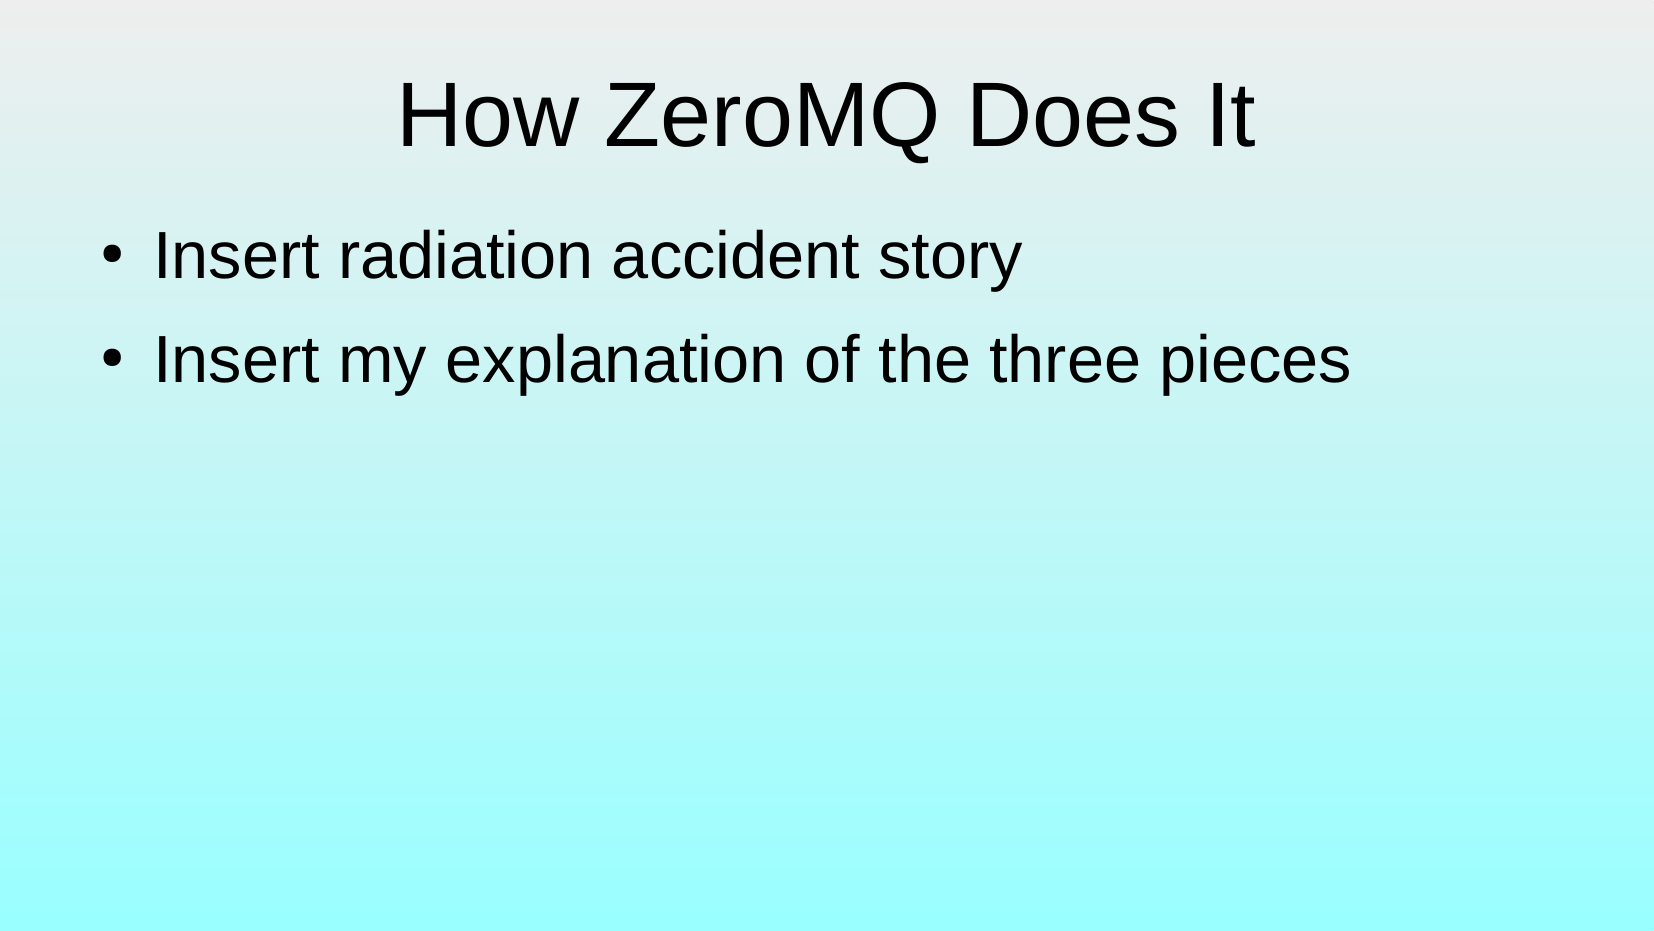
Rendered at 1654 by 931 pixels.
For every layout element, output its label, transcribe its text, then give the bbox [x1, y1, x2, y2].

title How ZeroMQ Does It [82, 37, 1571, 193]
list Insert radiation accident story Insert my explanation of the three pieces [82, 217, 1571, 758]
